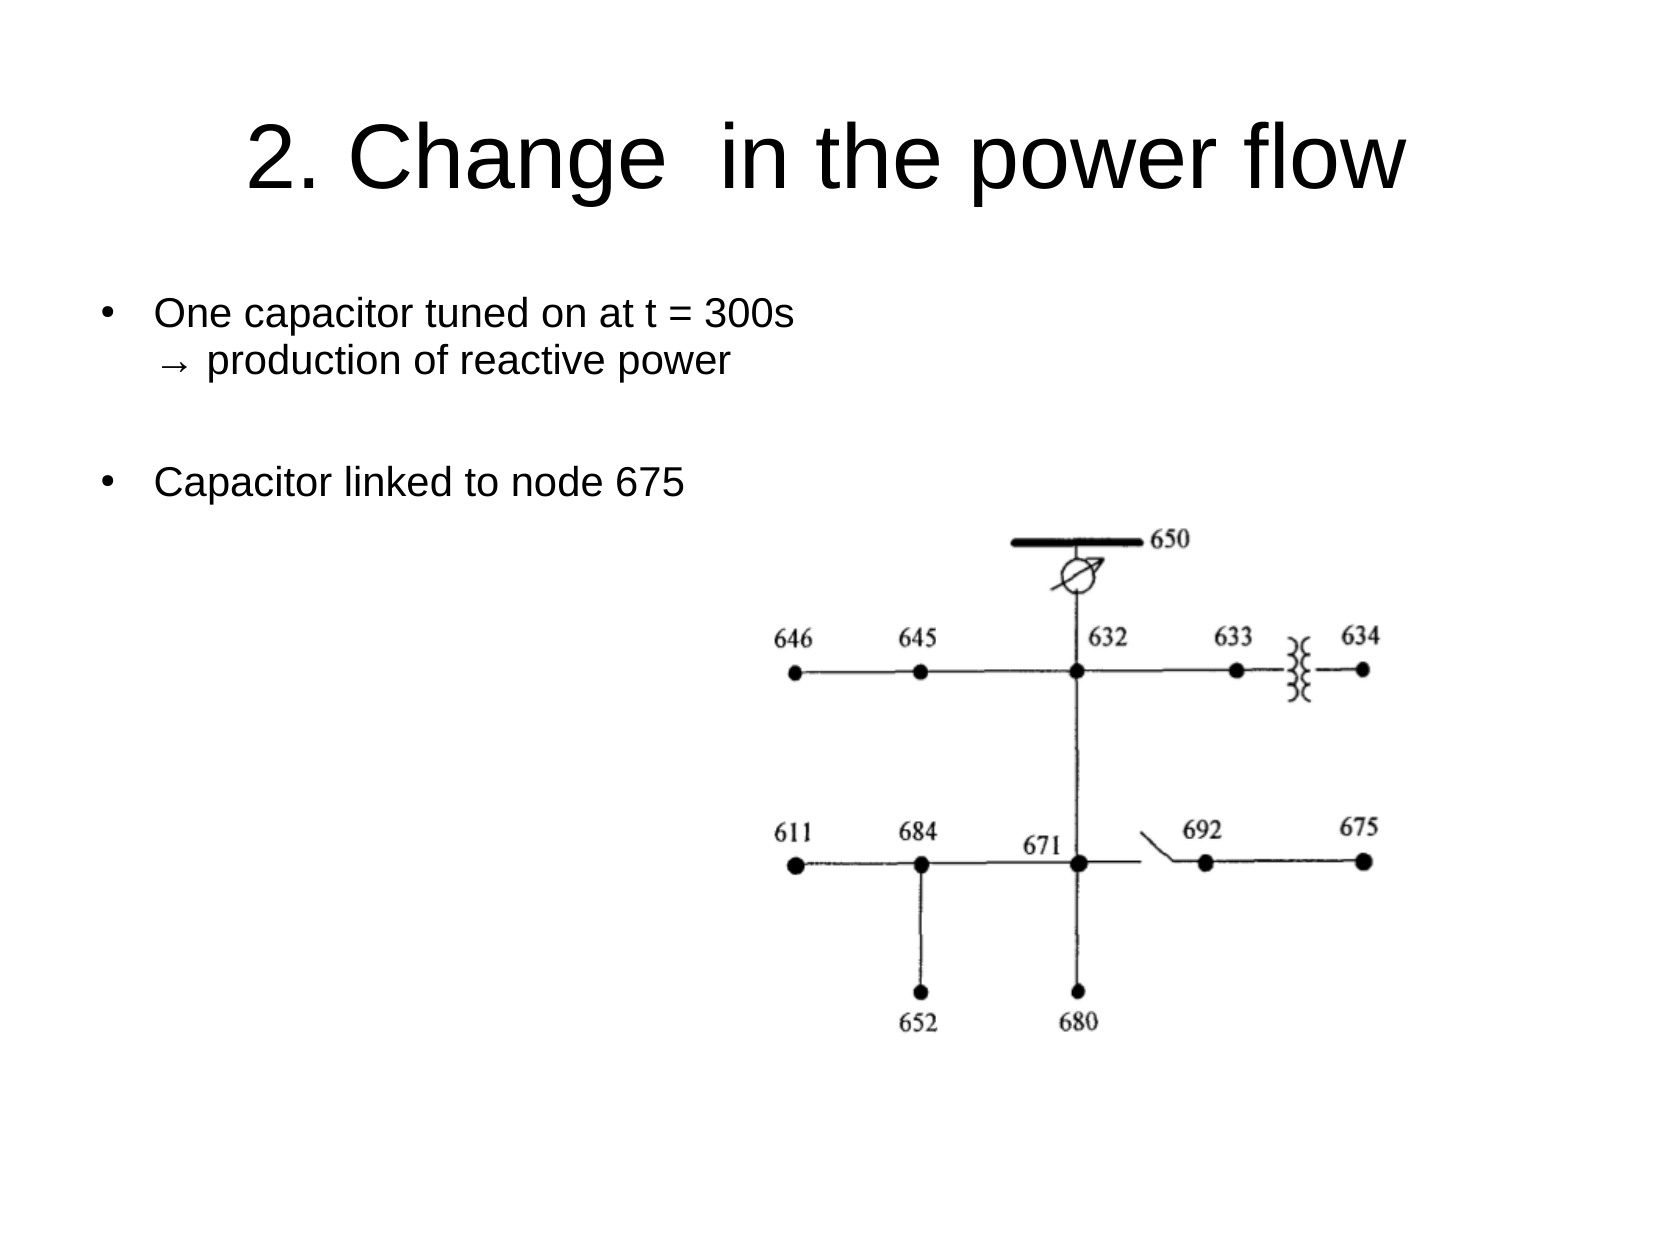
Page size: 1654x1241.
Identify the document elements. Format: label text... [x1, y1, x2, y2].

title 2. Change in the power flow [82, 0, 1571, 211]
picture [750, 524, 1408, 1038]
list One capacitor tuned on at t = 300s → production of reactive power Capacitor linked to node 675 [82, 290, 1571, 1010]
